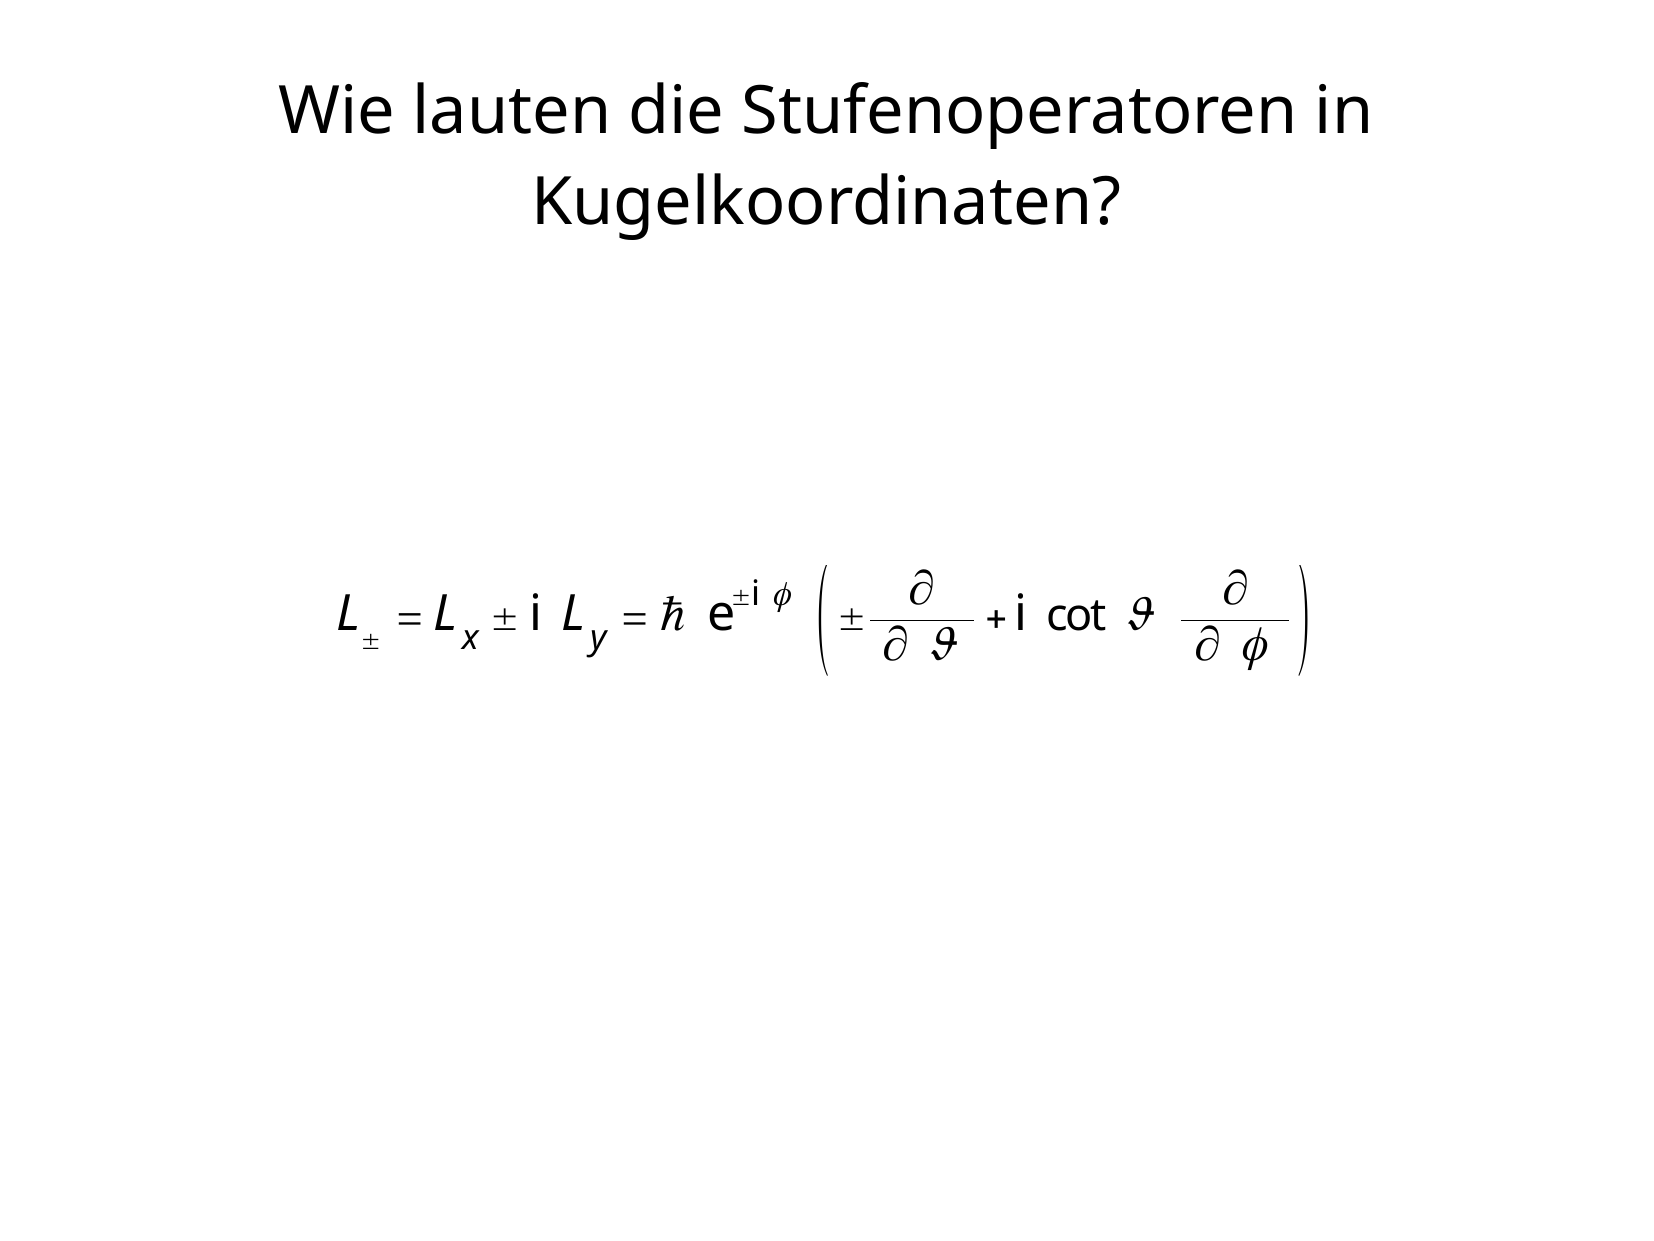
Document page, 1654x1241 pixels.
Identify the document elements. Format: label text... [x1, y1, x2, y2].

title Wie lauten die Stufenoperatoren in Kugelkoordinaten? [82, 49, 1571, 257]
chart [330, 565, 1323, 676]
